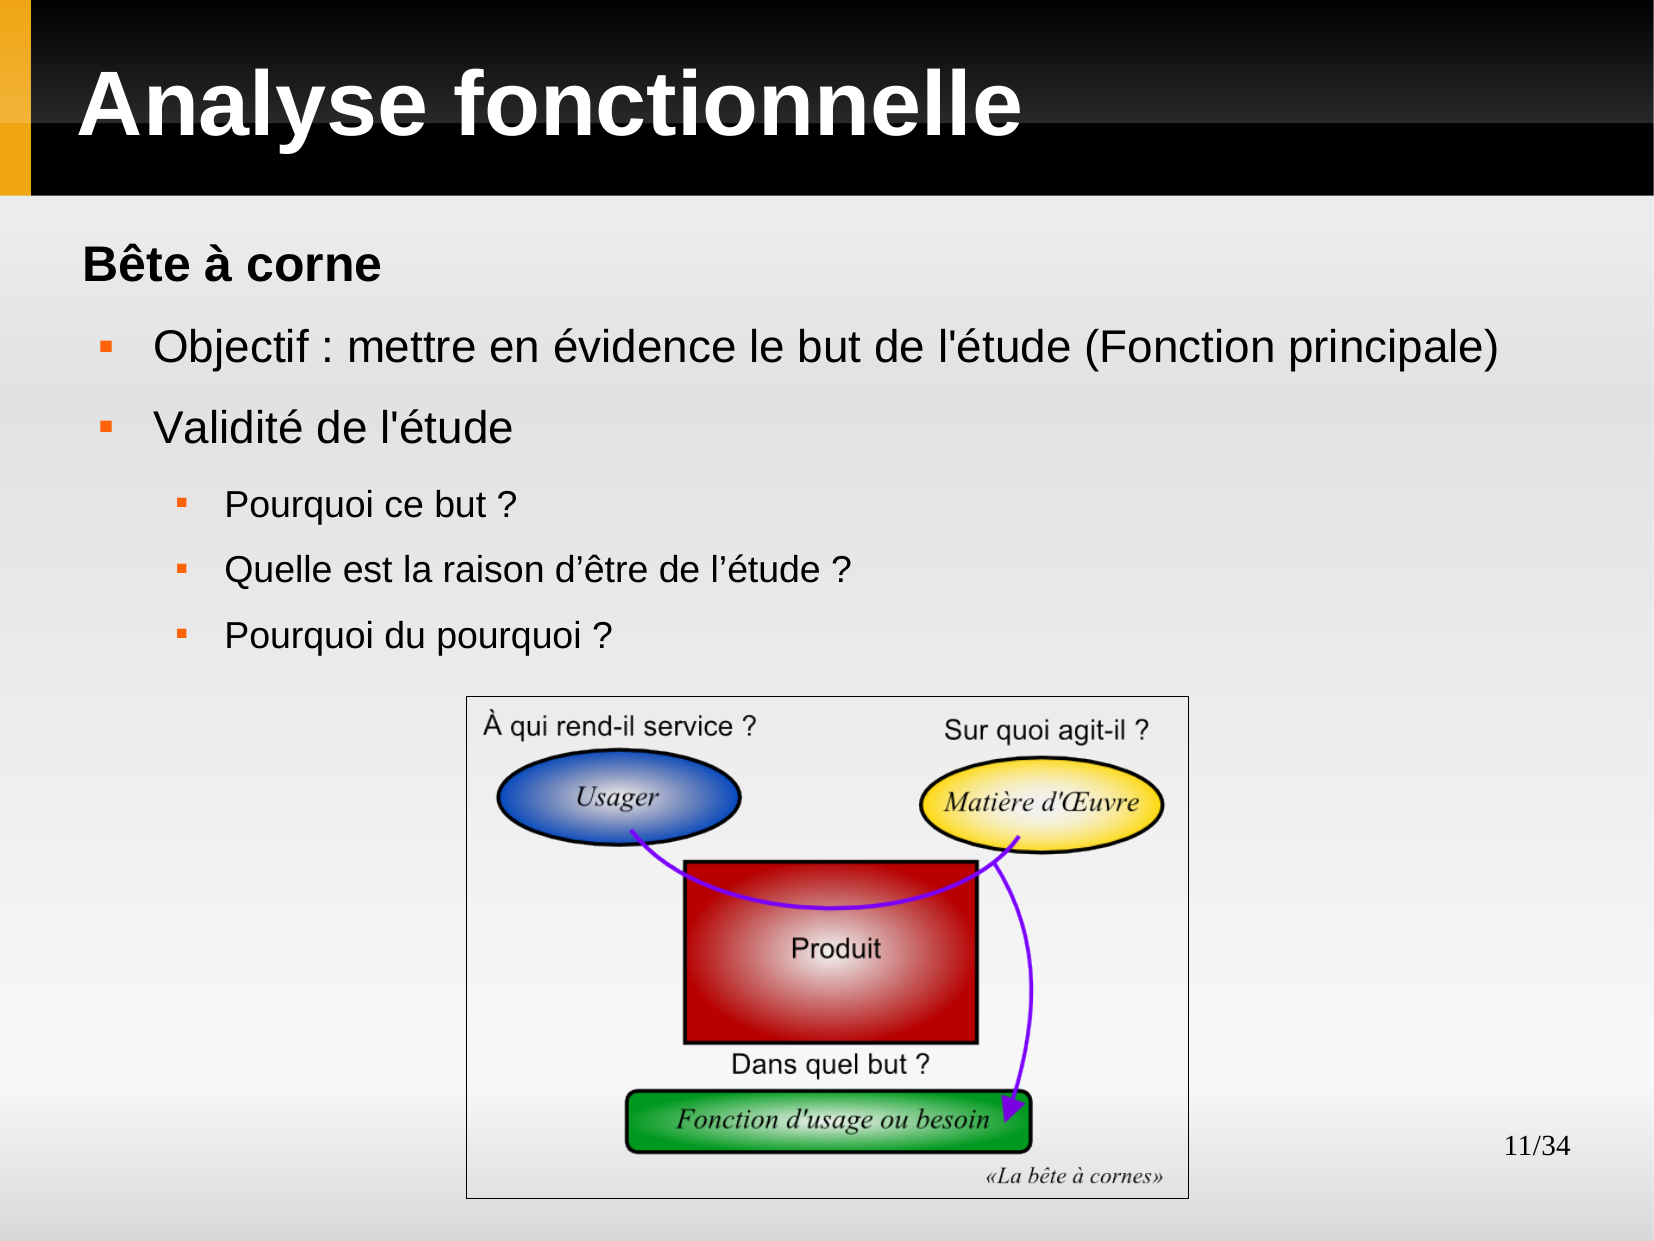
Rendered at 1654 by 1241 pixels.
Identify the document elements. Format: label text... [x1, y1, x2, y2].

list Bête à corne Objectif : mettre en évidence le but de l'étude (Fonction principale) Validité de l'étude Pourquoi ce but ? Quelle est la raison d’être de l’étude ? Pourquoi du pourquoi ? [82, 236, 1571, 723]
title Analyse fonctionnelle [76, 0, 1565, 208]
picture [0, 0, 1654, 1241]
